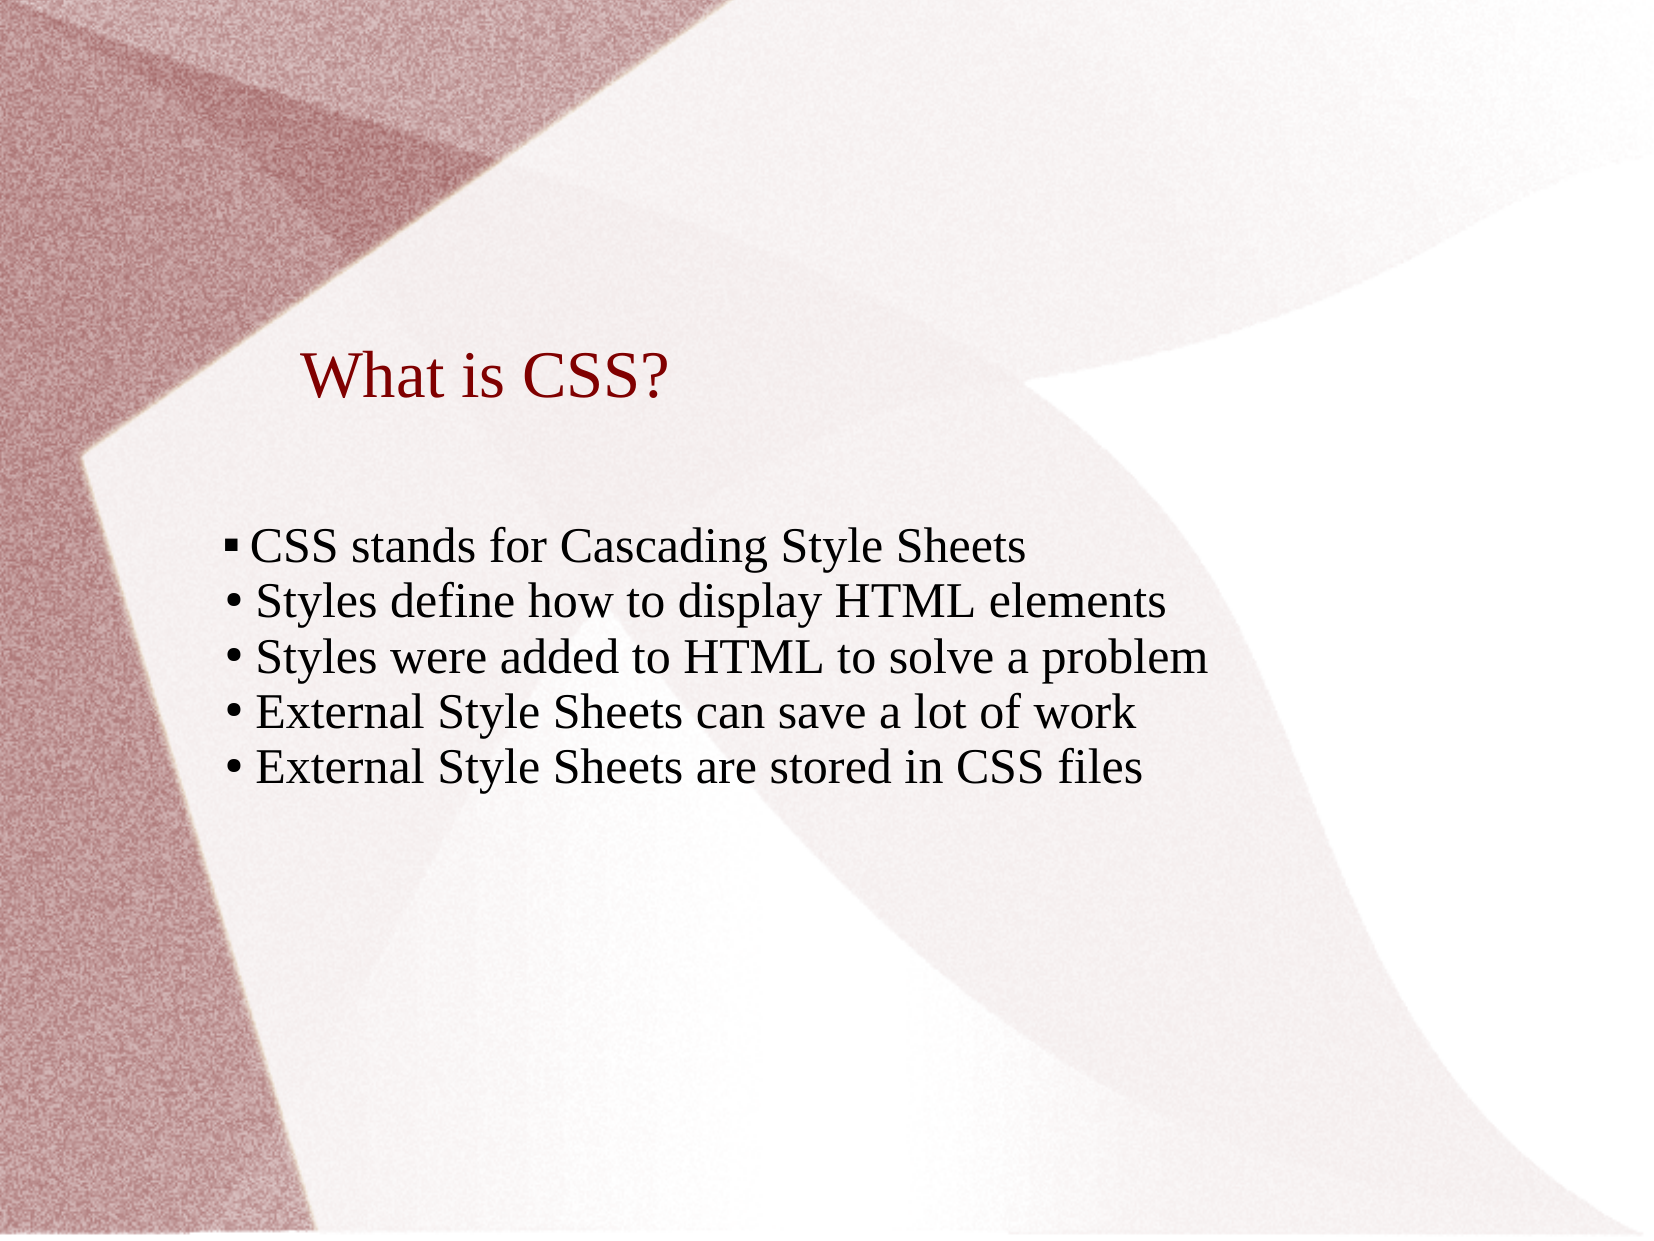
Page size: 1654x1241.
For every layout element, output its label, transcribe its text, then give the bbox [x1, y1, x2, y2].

title What is CSS? [300, 300, 1310, 450]
picture [0, 0, 1654, 1241]
subtitle CSS stands for Cascading Style Sheets Styles define how to display HTML elements Styles were added to HTML to solve a problem External Style Sheets can save a lot of work External Style Sheets are stored in CSS files [225, 450, 1501, 863]
